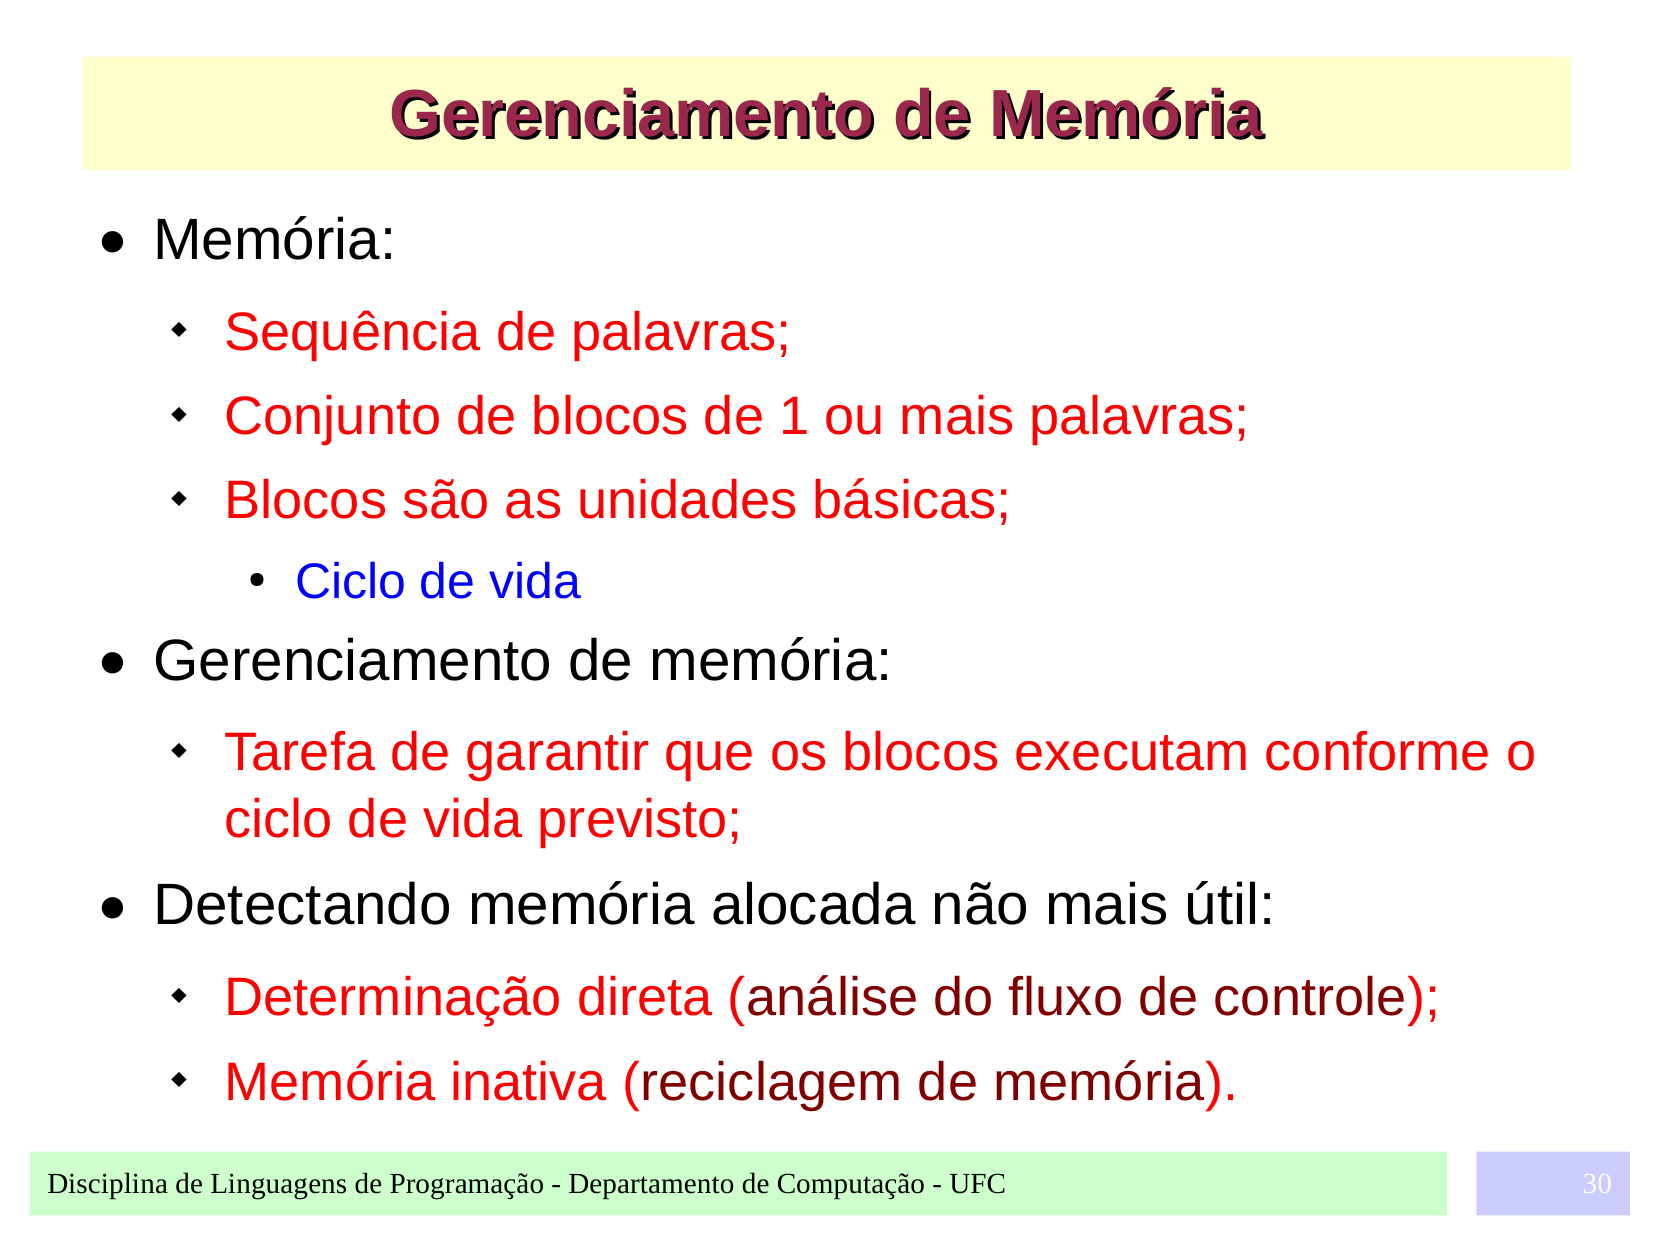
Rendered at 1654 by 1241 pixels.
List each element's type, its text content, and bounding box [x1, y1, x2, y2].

list Memória: Sequência de palavras; Conjunto de blocos de 1 ou mais palavras; Blocos são as unidades básicas; Ciclo de vida Gerenciamento de memória: Tarefa de garantir que os blocos executam conforme o ciclo de vida previsto; Detectando memória alocada não mais útil: Determinação direta (análise do fluxo de controle); Memória inativa (reciclagem de memória). [82, 206, 1571, 1137]
title Gerenciamento de Memória [82, 56, 1571, 170]
